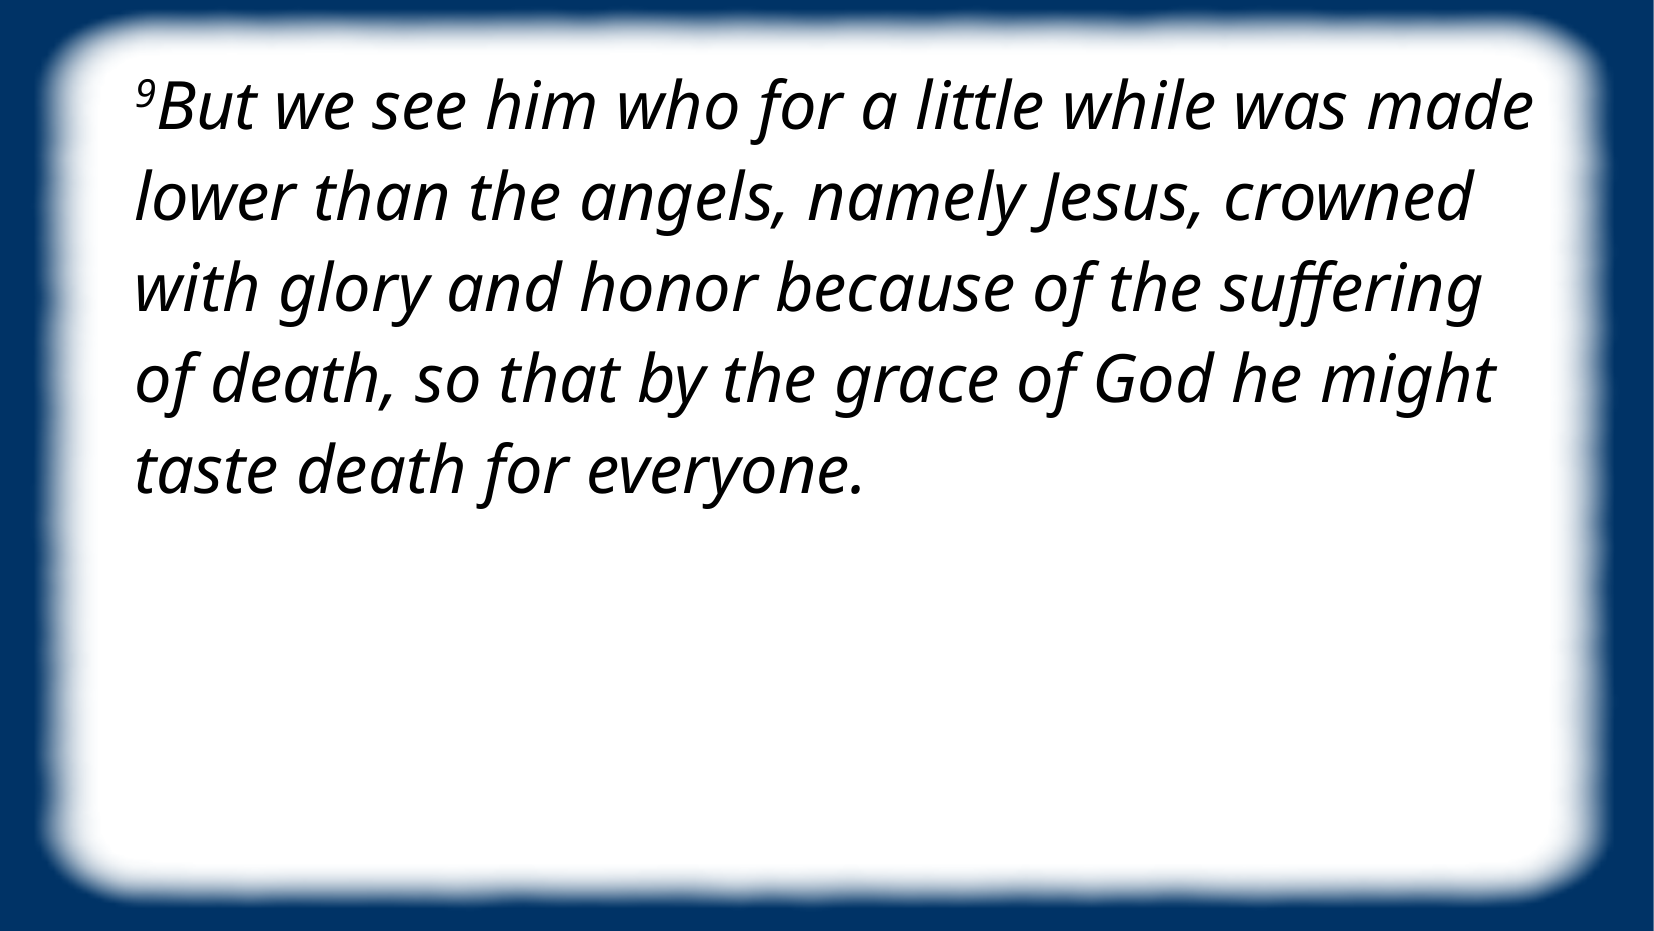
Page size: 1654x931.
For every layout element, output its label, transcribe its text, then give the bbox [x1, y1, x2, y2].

picture [0, 0, 1654, 931]
text_box 9But we see him who for a little while was made lower than the angels, namely Jesus, crowned with glory and honor because of the suffering of death, so that by the grace of God he might taste death for everyone. [120, 51, 1561, 511]
